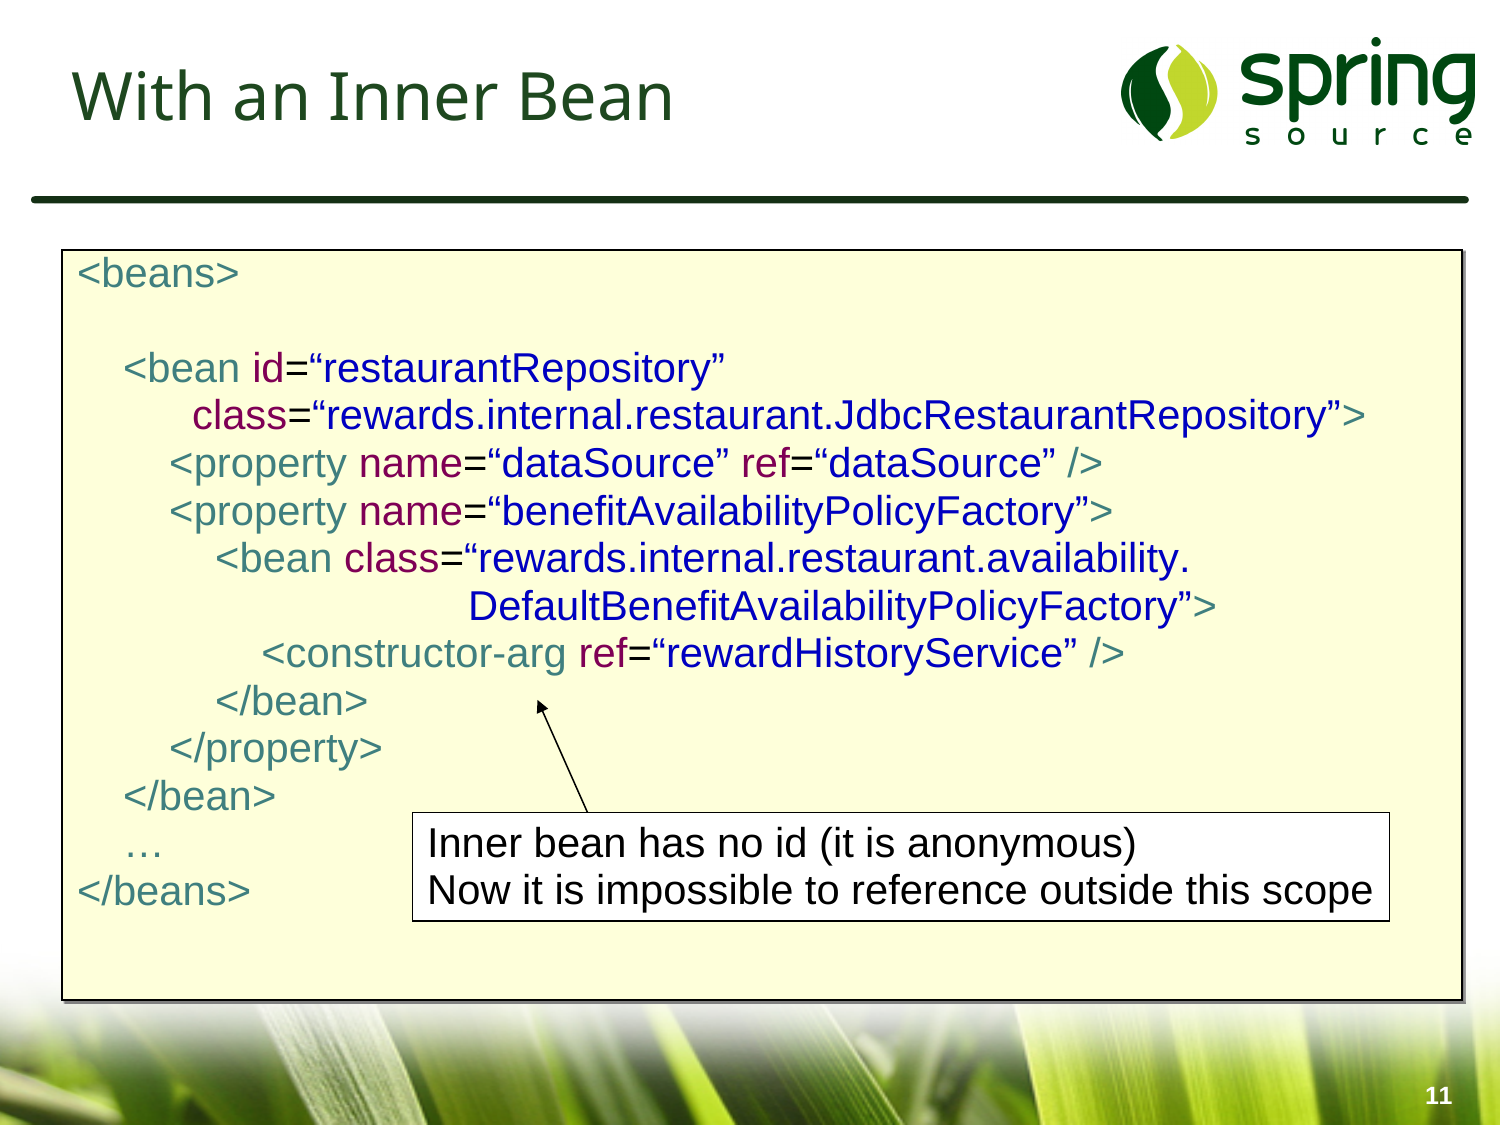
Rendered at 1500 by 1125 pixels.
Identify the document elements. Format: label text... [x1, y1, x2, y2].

text_box Inner bean has no id (it is anonymous) Now it is impossible to reference outside this scope [412, 812, 1390, 921]
title With an Inner Bean [56, 13, 1089, 176]
picture [0, 944, 1500, 1125]
picture [1121, 37, 1475, 145]
text_box <beans> <bean id=“restaurantRepository” class=“rewards.internal.restaurant.JdbcRestaurantRepository”> <property name=“dataSource” ref=“dataSource” /> <property name=“benefitAvailabilityPolicyFactory”> <bean class=“rewards.internal.restaurant.availability. DefaultBenefitAvailabilityPolicyFactory”> <constructor-arg ref=“rewardHistoryService” /> </bean> </property> </bean> … </beans> [62, 249, 1463, 1000]
